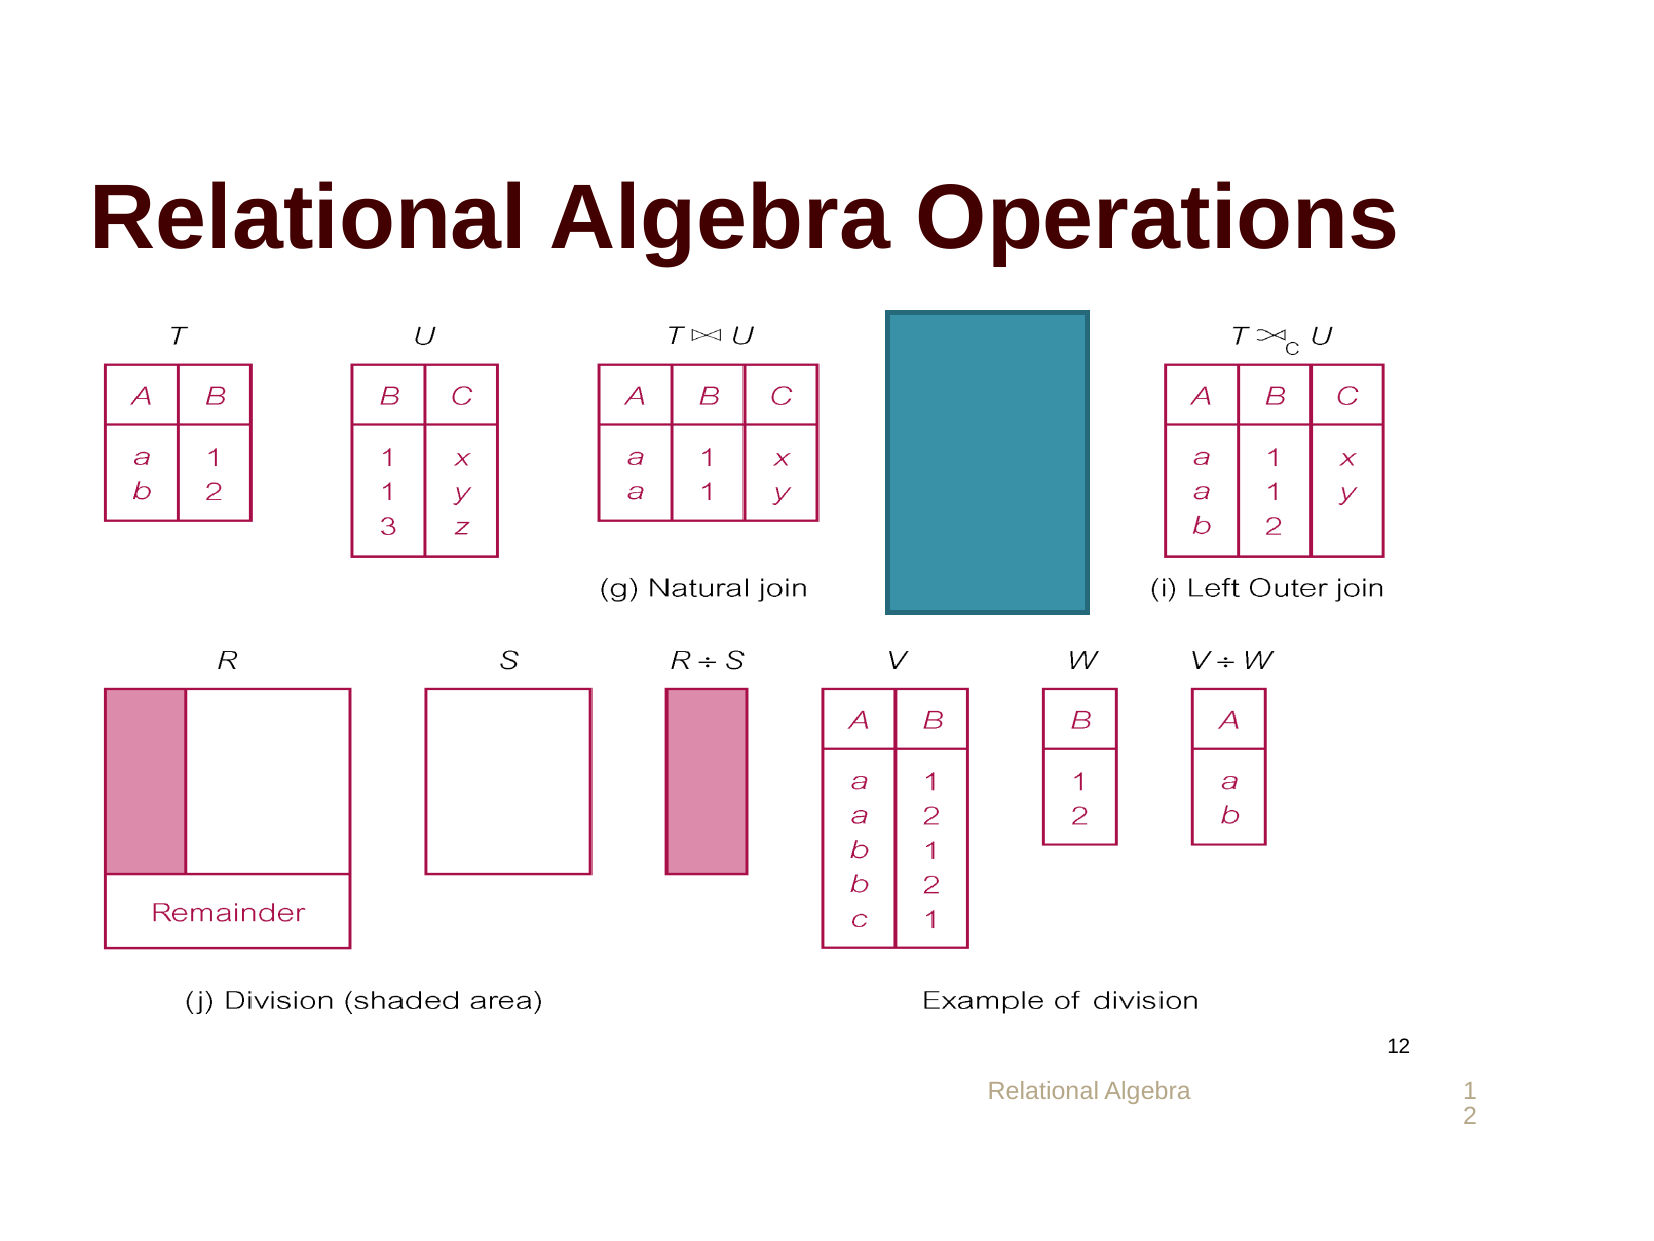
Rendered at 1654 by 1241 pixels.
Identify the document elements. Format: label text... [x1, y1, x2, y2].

text_box <number> [1413, 1034, 1489, 1113]
text_box Relational Algebra Operations [75, 87, 1426, 276]
text_box Relational Algebra [937, 1034, 1413, 1113]
picture [62, 299, 1501, 1038]
text_box [887, 312, 1088, 613]
